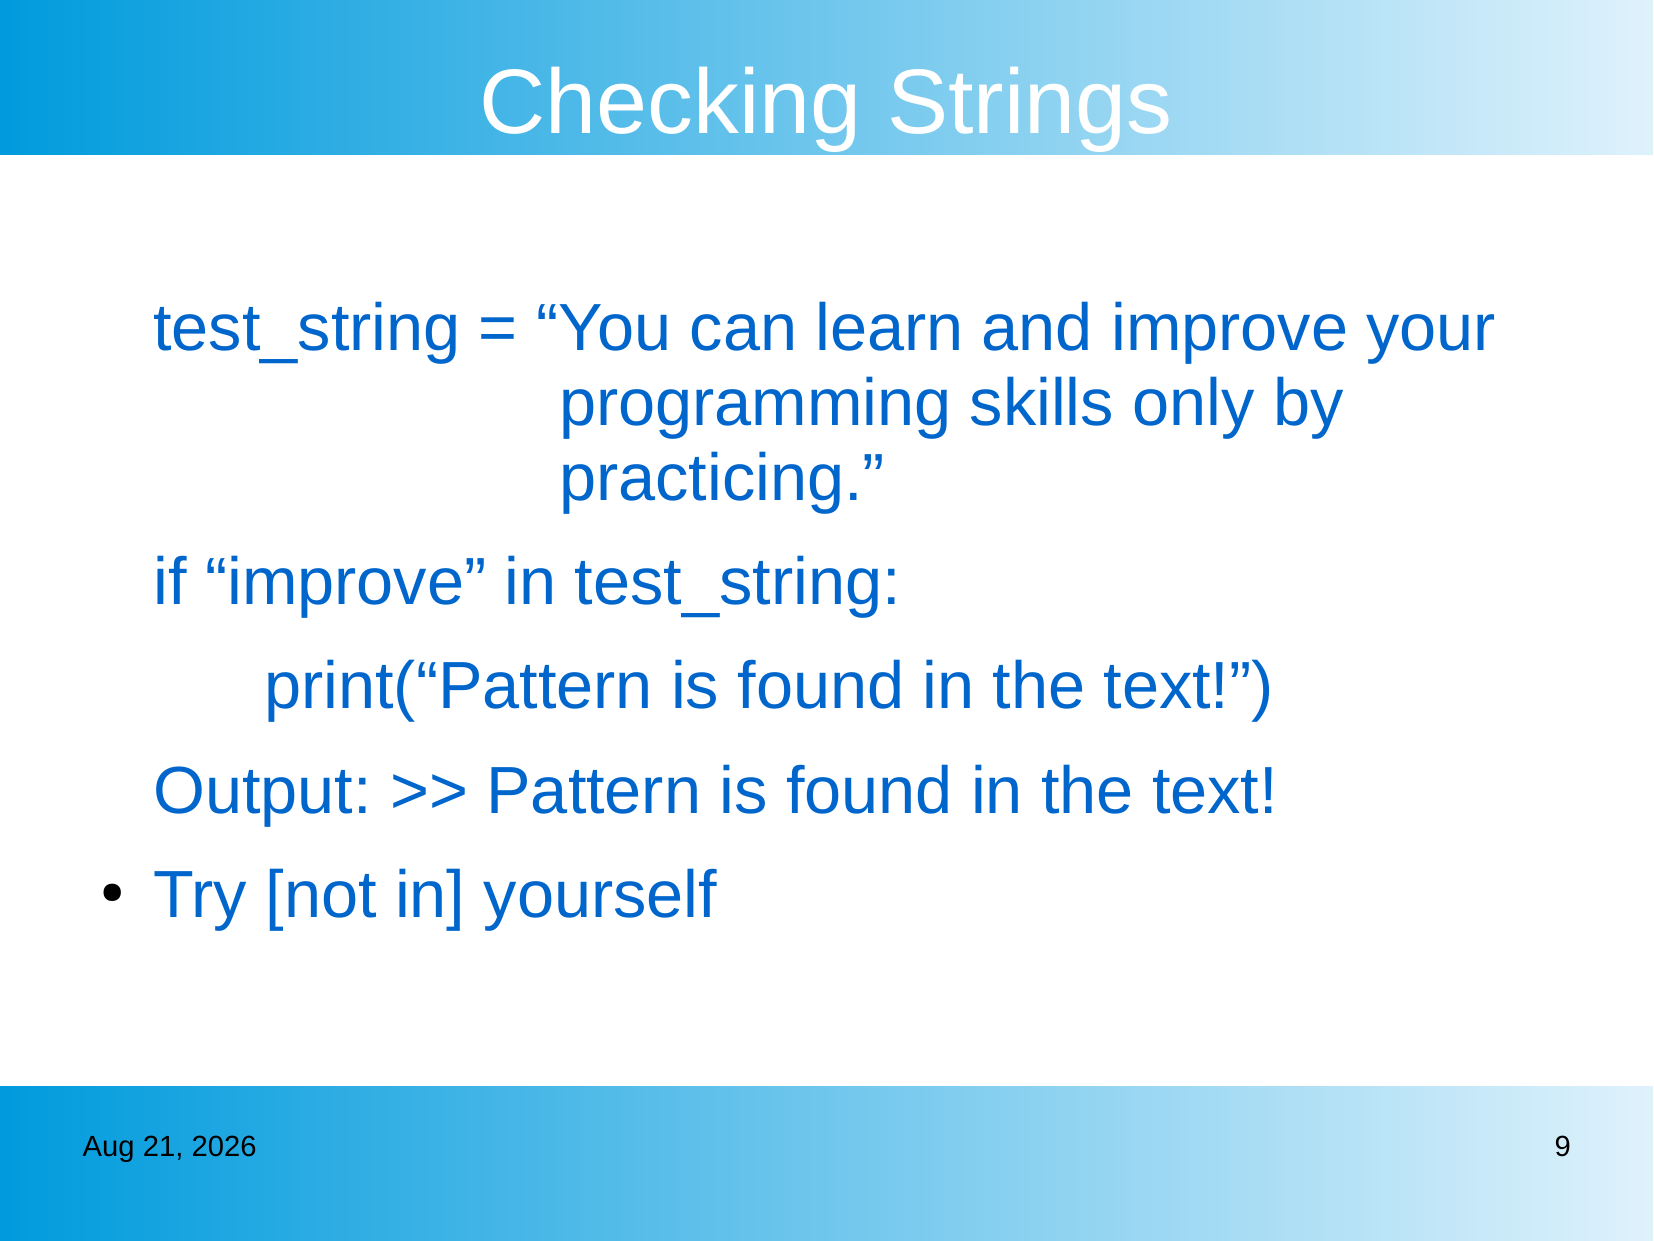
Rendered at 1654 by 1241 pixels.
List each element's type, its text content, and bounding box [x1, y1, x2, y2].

title Checking Strings [82, 49, 1571, 155]
list test_string = “You can learn and improve your programming skills only by practicing.” if “improve” in test_string: print(“Pattern is found in the text!”) Output: >> Pattern is found in the text! Try [not in] yourself [82, 290, 1571, 1010]
